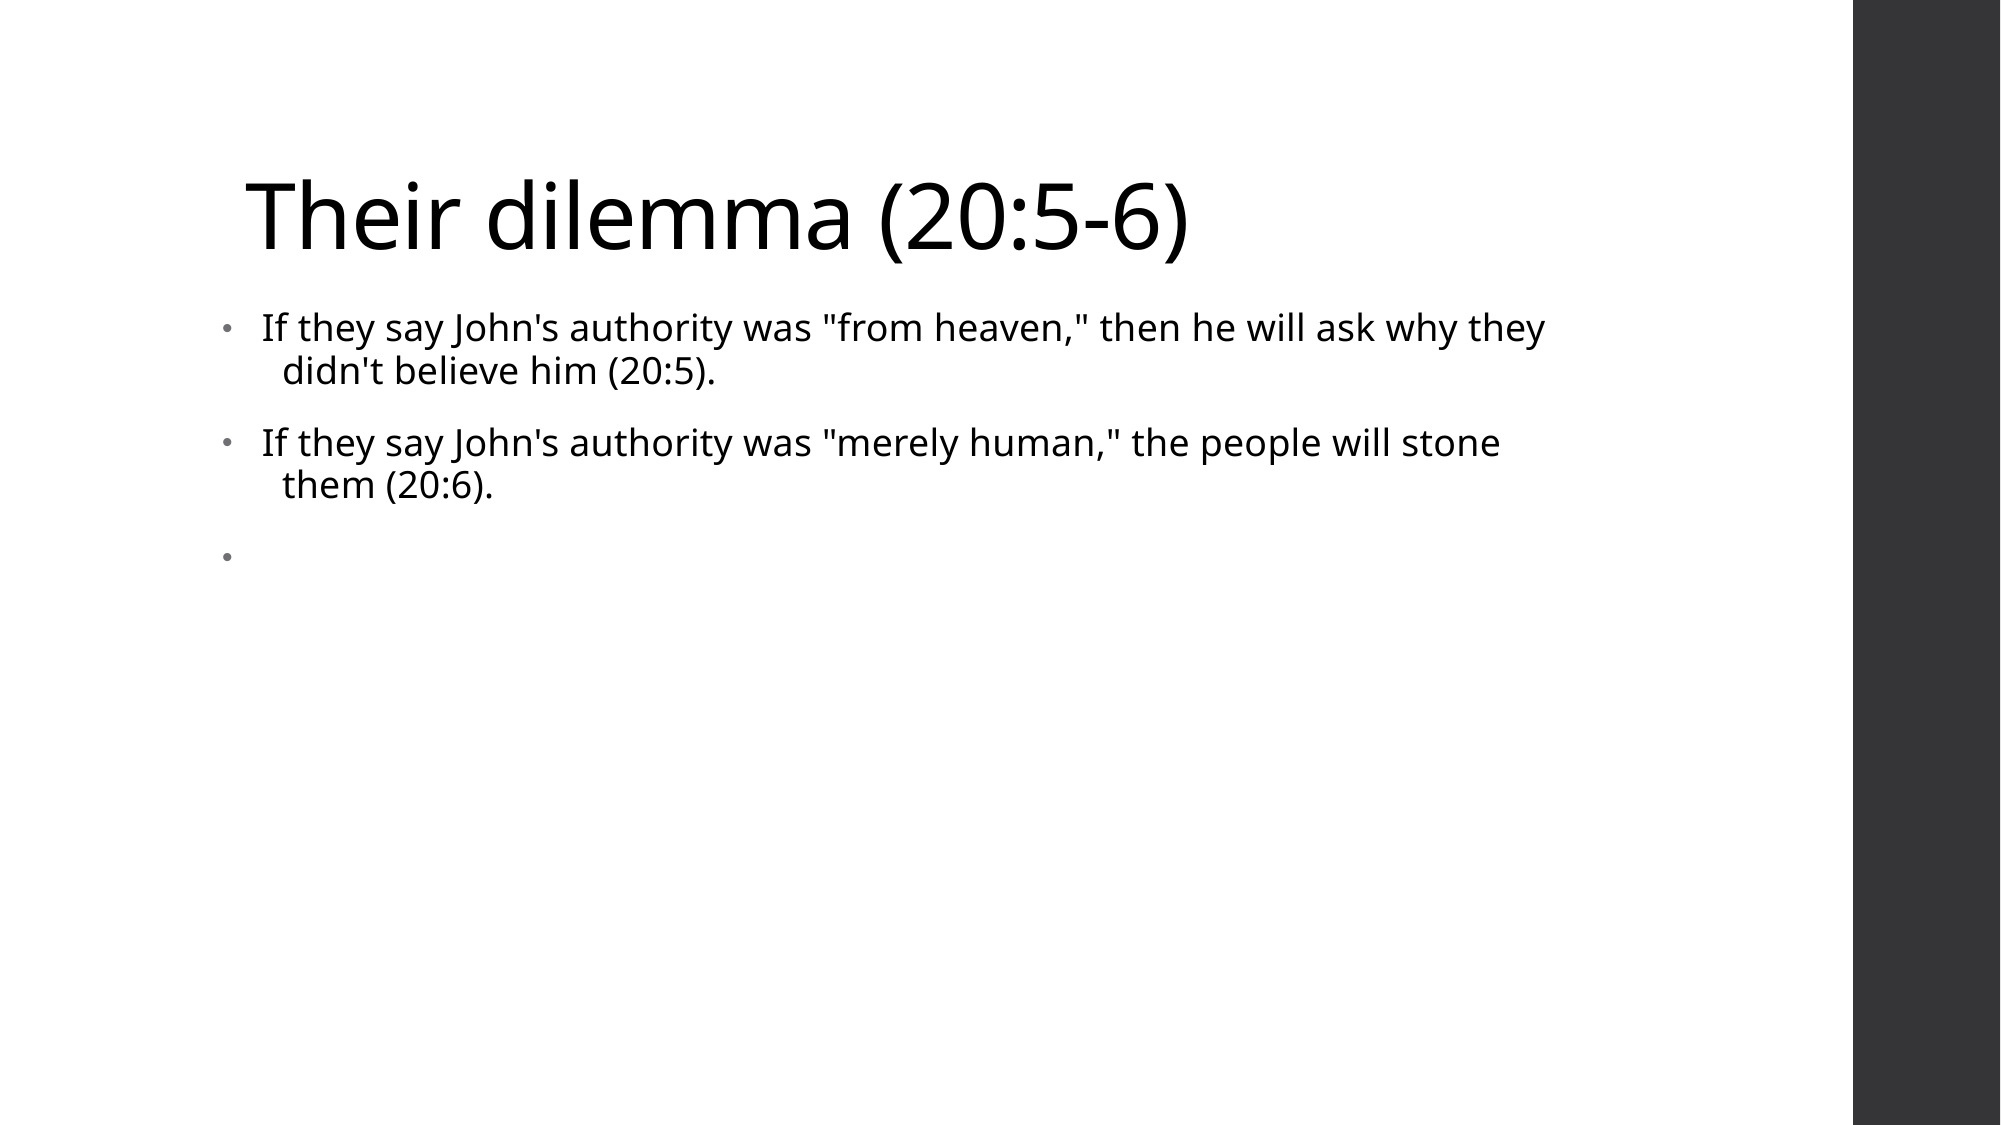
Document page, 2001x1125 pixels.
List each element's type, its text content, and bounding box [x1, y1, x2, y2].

title Their dilemma (20:5-6) [206, 60, 1797, 278]
list If they say John's authority was "from heaven," then he will ask why they didn't believe him (20:5). If they say John's authority was "merely human," the people will stone them (20:6). [206, 299, 1617, 1014]
